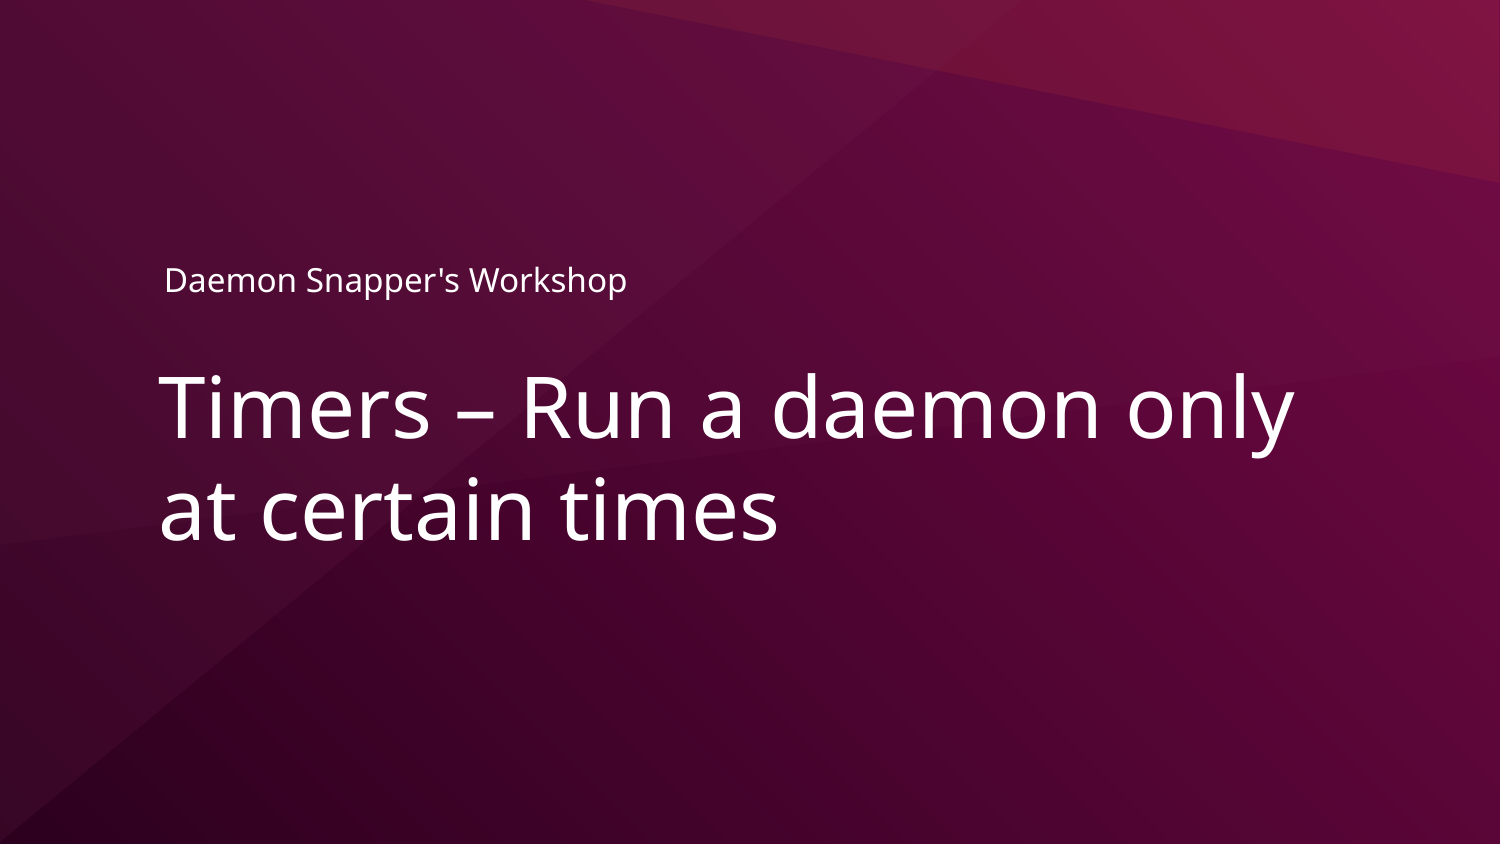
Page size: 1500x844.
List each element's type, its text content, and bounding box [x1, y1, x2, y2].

subtitle Daemon Snapper's Workshop [163, 259, 940, 324]
title Timers – Run a daemon only at certain times [158, 352, 1378, 607]
